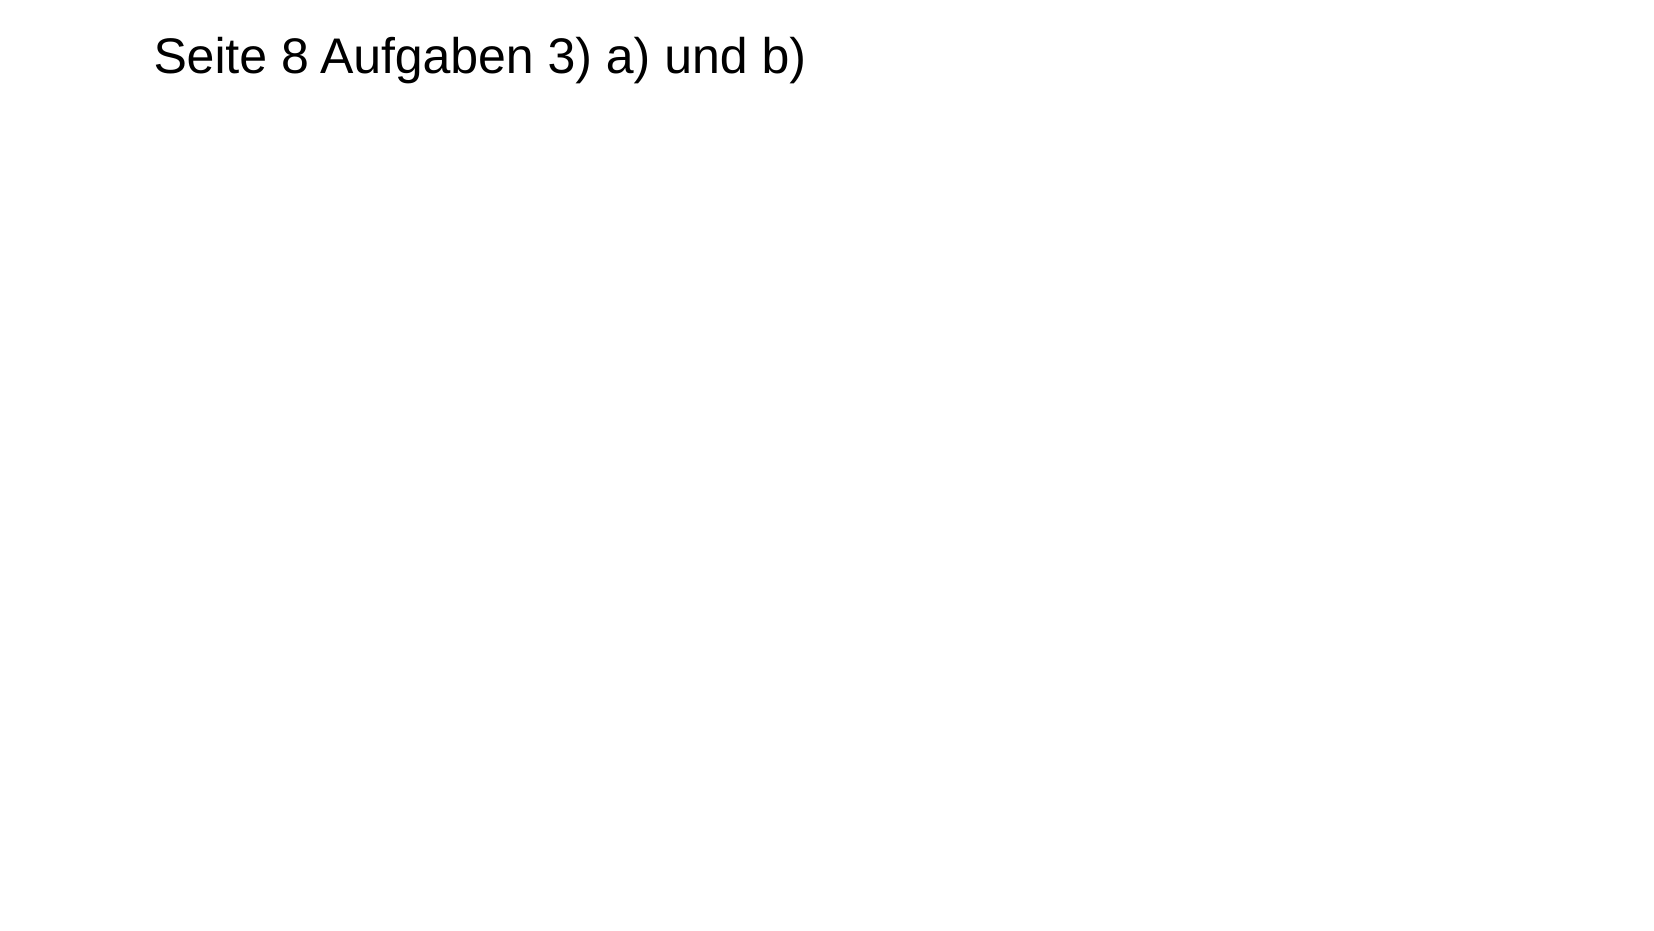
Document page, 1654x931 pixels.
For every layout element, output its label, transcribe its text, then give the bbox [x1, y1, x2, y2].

list Seite 8 Aufgaben 3) a) und b) [82, 28, 1571, 569]
